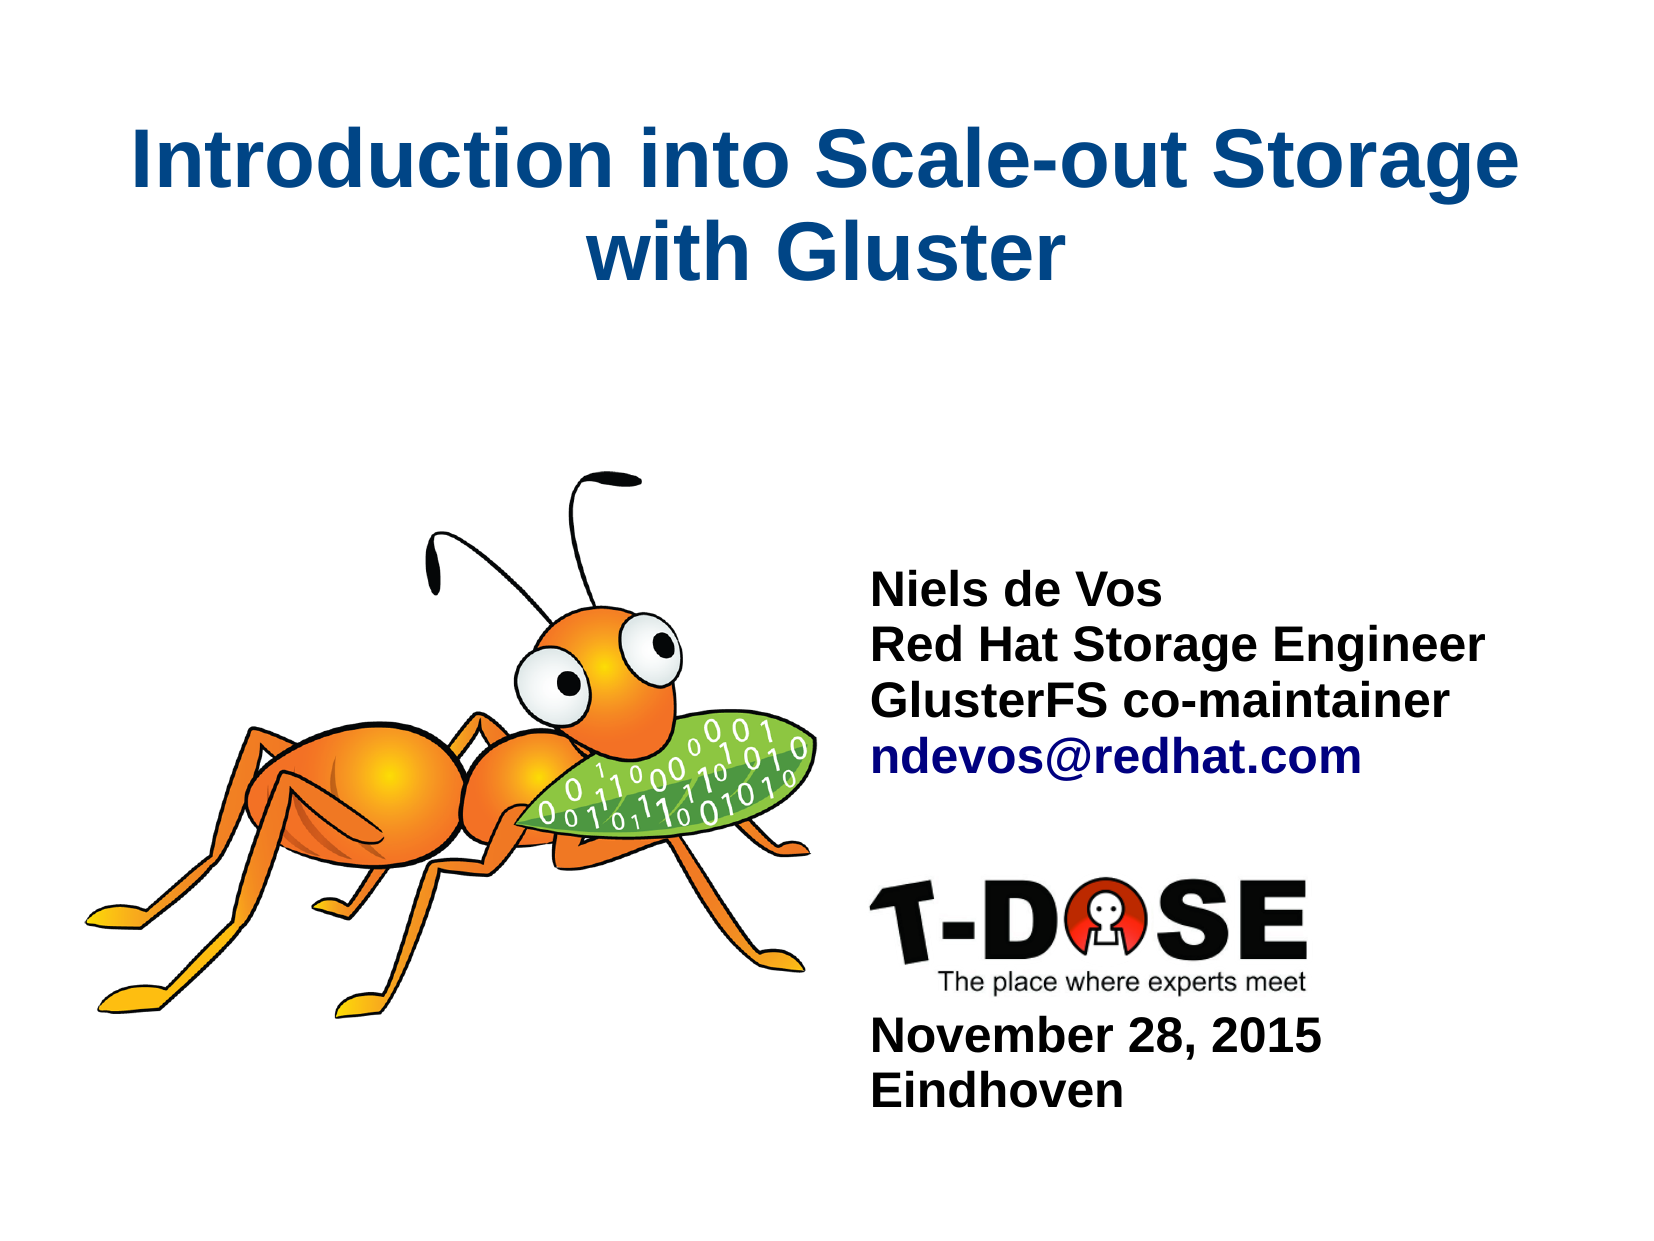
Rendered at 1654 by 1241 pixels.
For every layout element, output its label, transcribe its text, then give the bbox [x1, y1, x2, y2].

subtitle Introduction into Scale-out Storage with Gluster [82, 111, 1571, 298]
picture [75, 464, 826, 1026]
text_box Niels de Vos Red Hat Storage Engineer GlusterFS co-maintainer ndevos@redhat.com November 28, 2015 Eindhoven [855, 553, 1621, 1126]
picture [864, 857, 1322, 1005]
